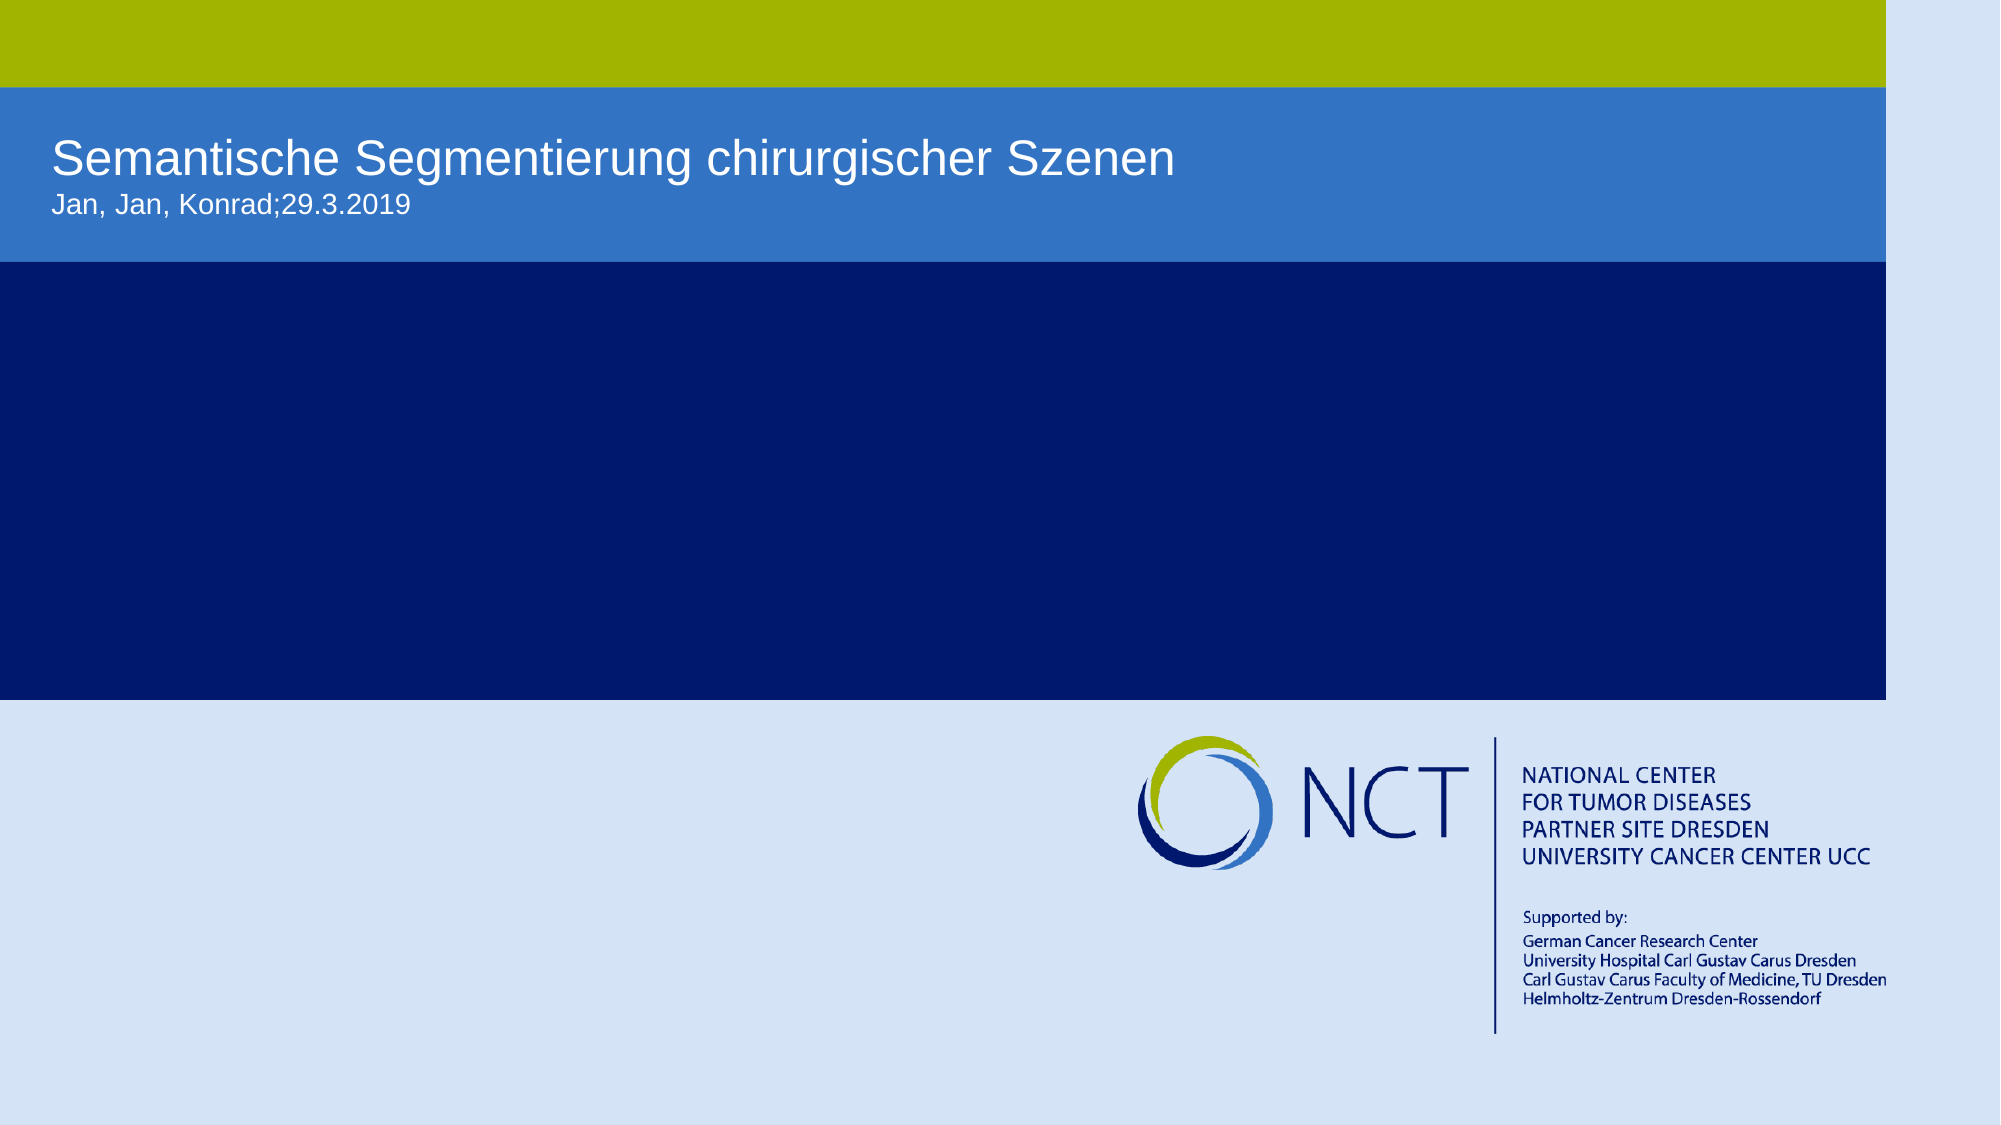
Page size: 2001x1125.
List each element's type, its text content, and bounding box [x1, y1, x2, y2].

subtitle Semantische Segmentierung chirurgischer Szenen Jan, Jan, Konrad;29.3.2019 [51, 85, 1843, 261]
title [94, 112, 1886, 300]
picture [1138, 736, 1886, 1034]
